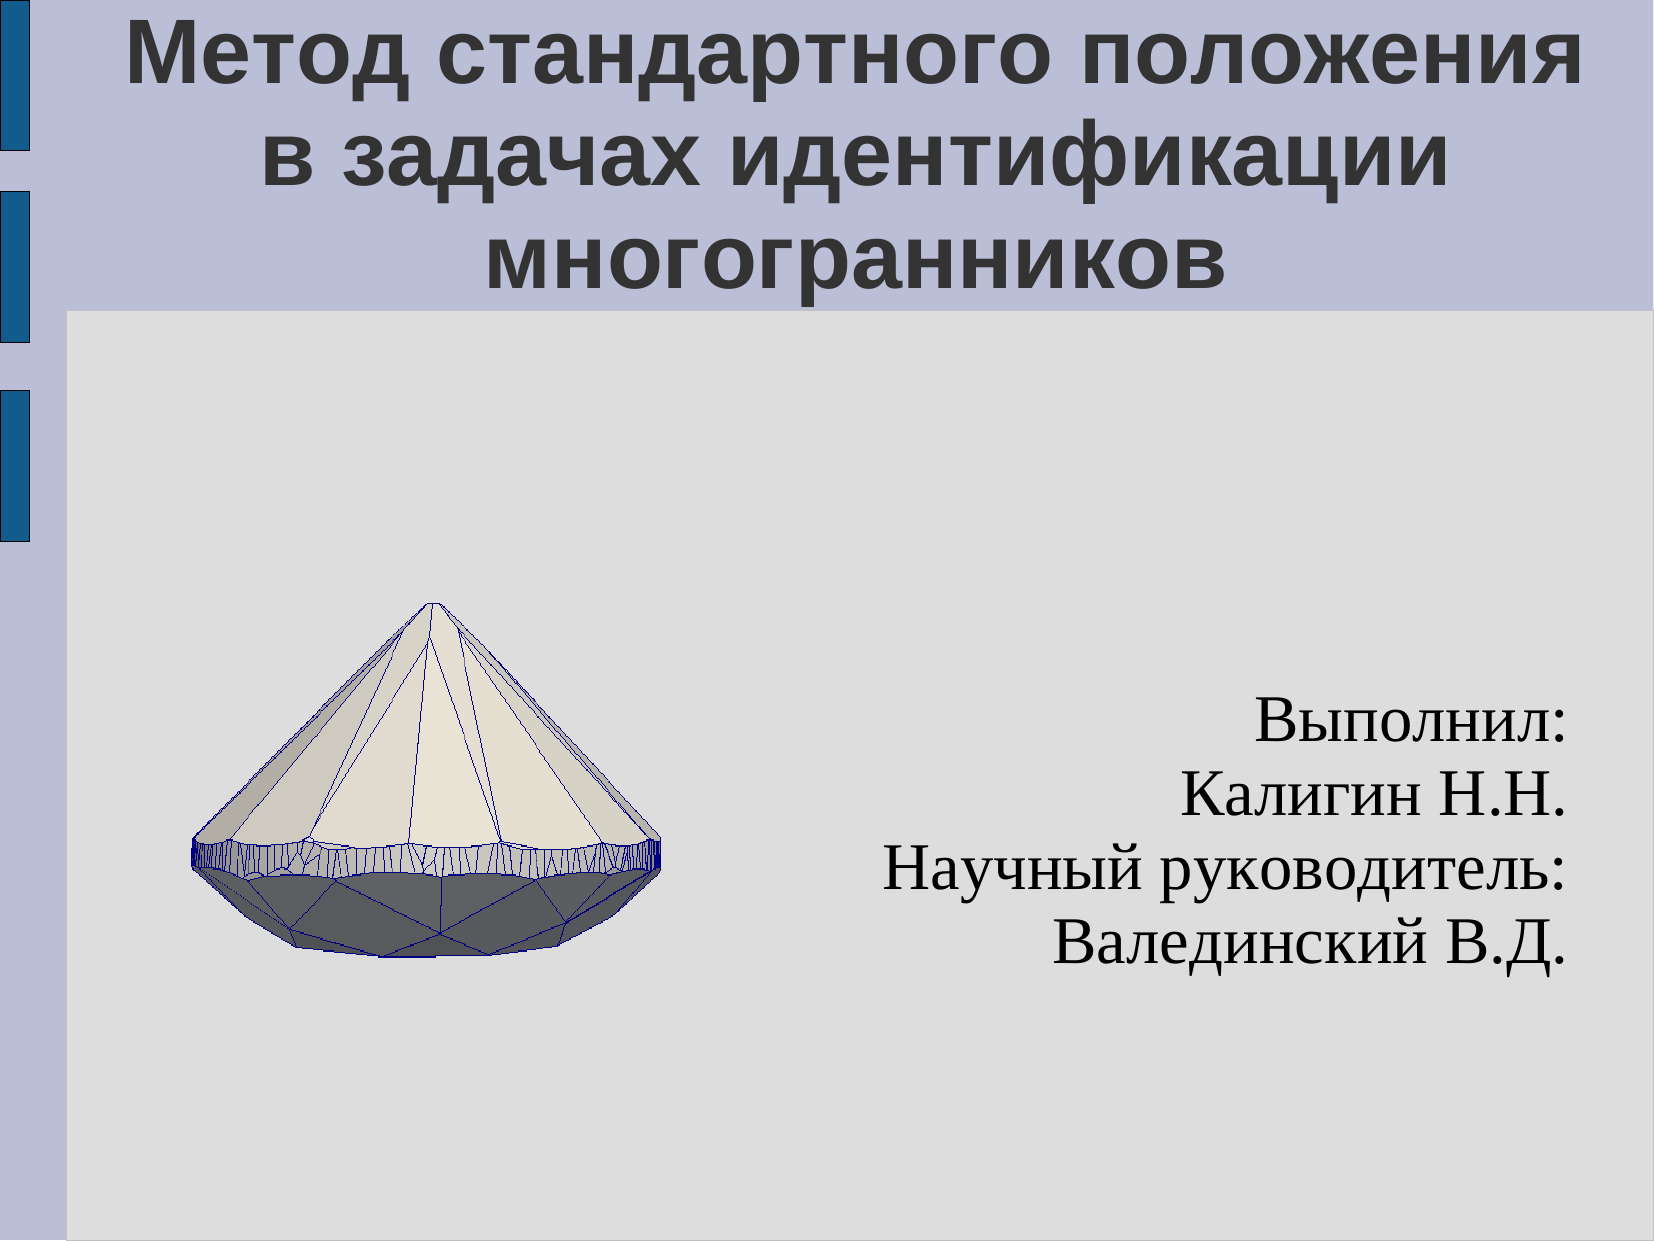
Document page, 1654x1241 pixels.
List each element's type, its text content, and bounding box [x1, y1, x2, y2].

title Метод стандартного положения в задачах идентификации многогранников [88, 0, 1625, 308]
picture [177, 572, 681, 1004]
subtitle Выполнил: Калигин Н.Н. Научный руководитель: Валединский В.Д. [178, 364, 1570, 1147]
